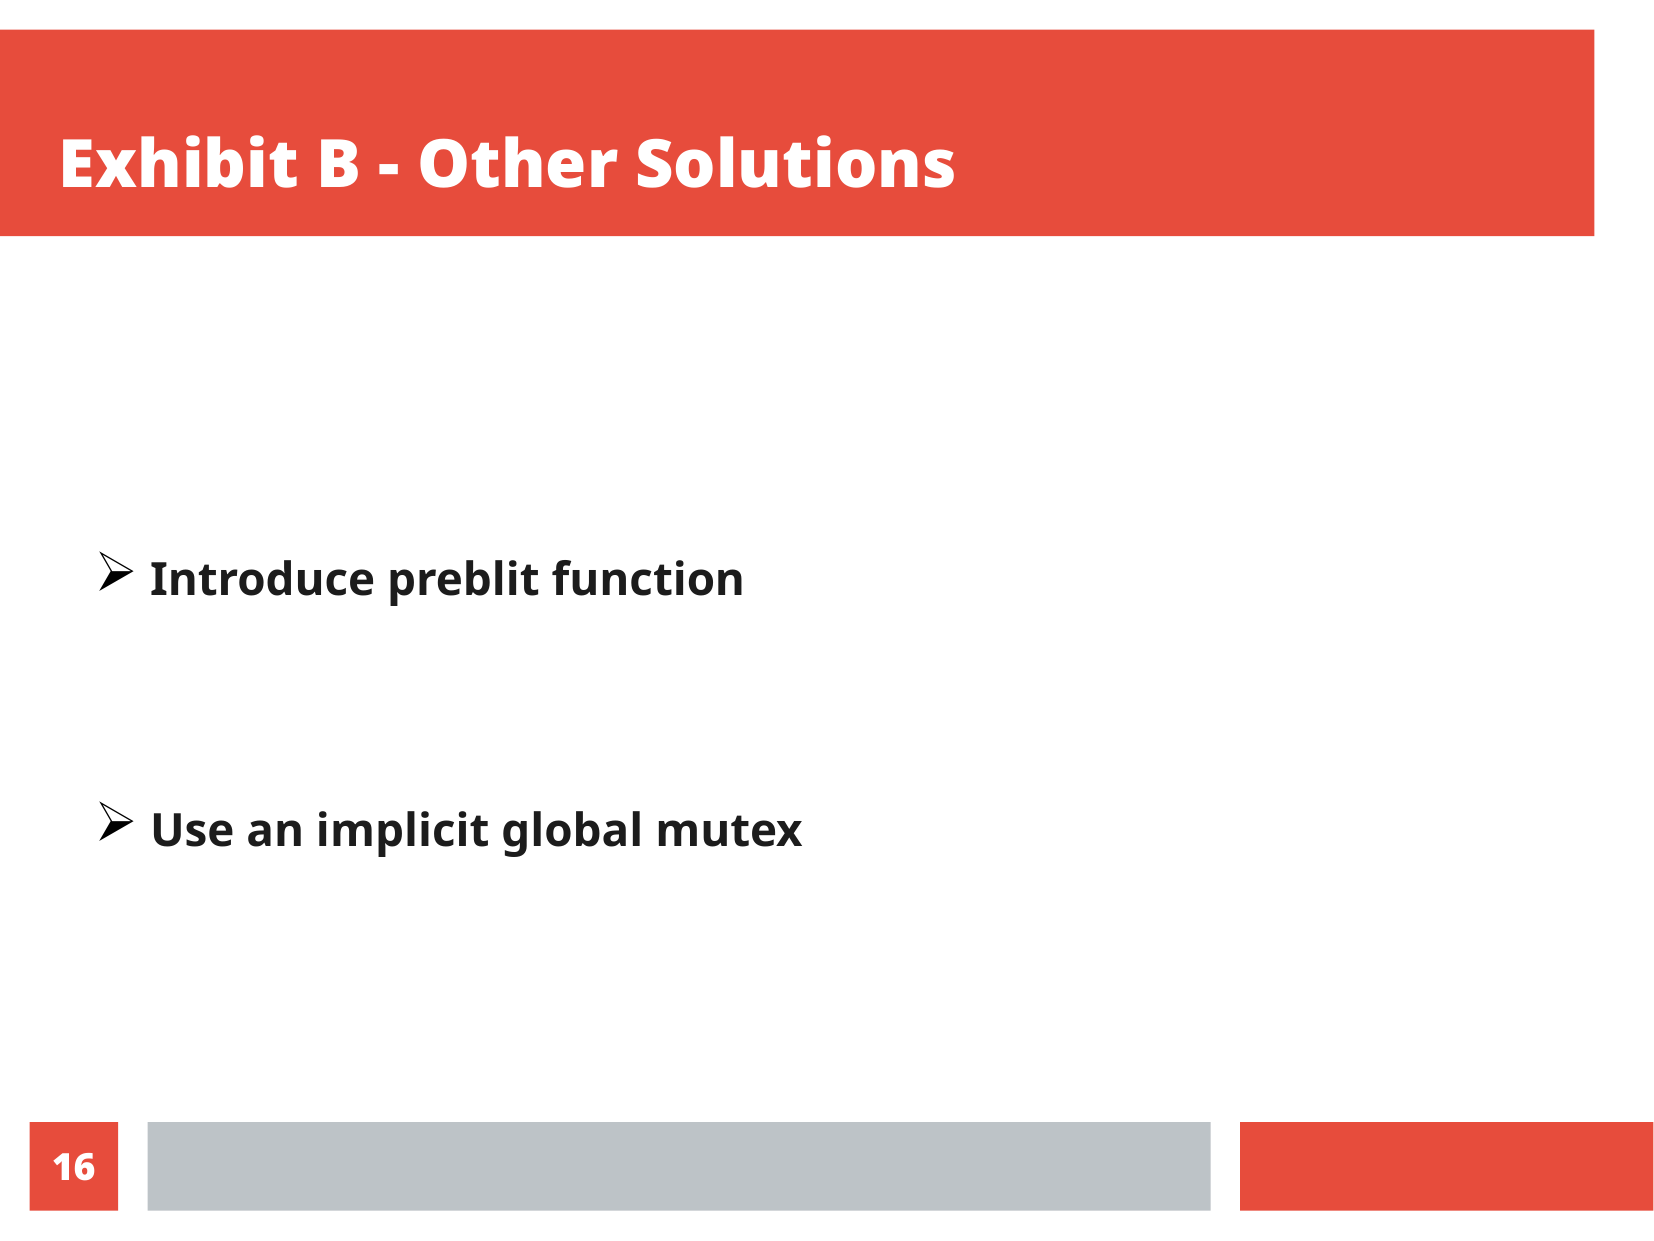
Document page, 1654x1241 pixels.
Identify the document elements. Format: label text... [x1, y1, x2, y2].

subtitle Introduce preblit function Use an implicit global mutex [59, 324, 1565, 1093]
title Exhibit B - Other Solutions [59, 59, 1595, 207]
